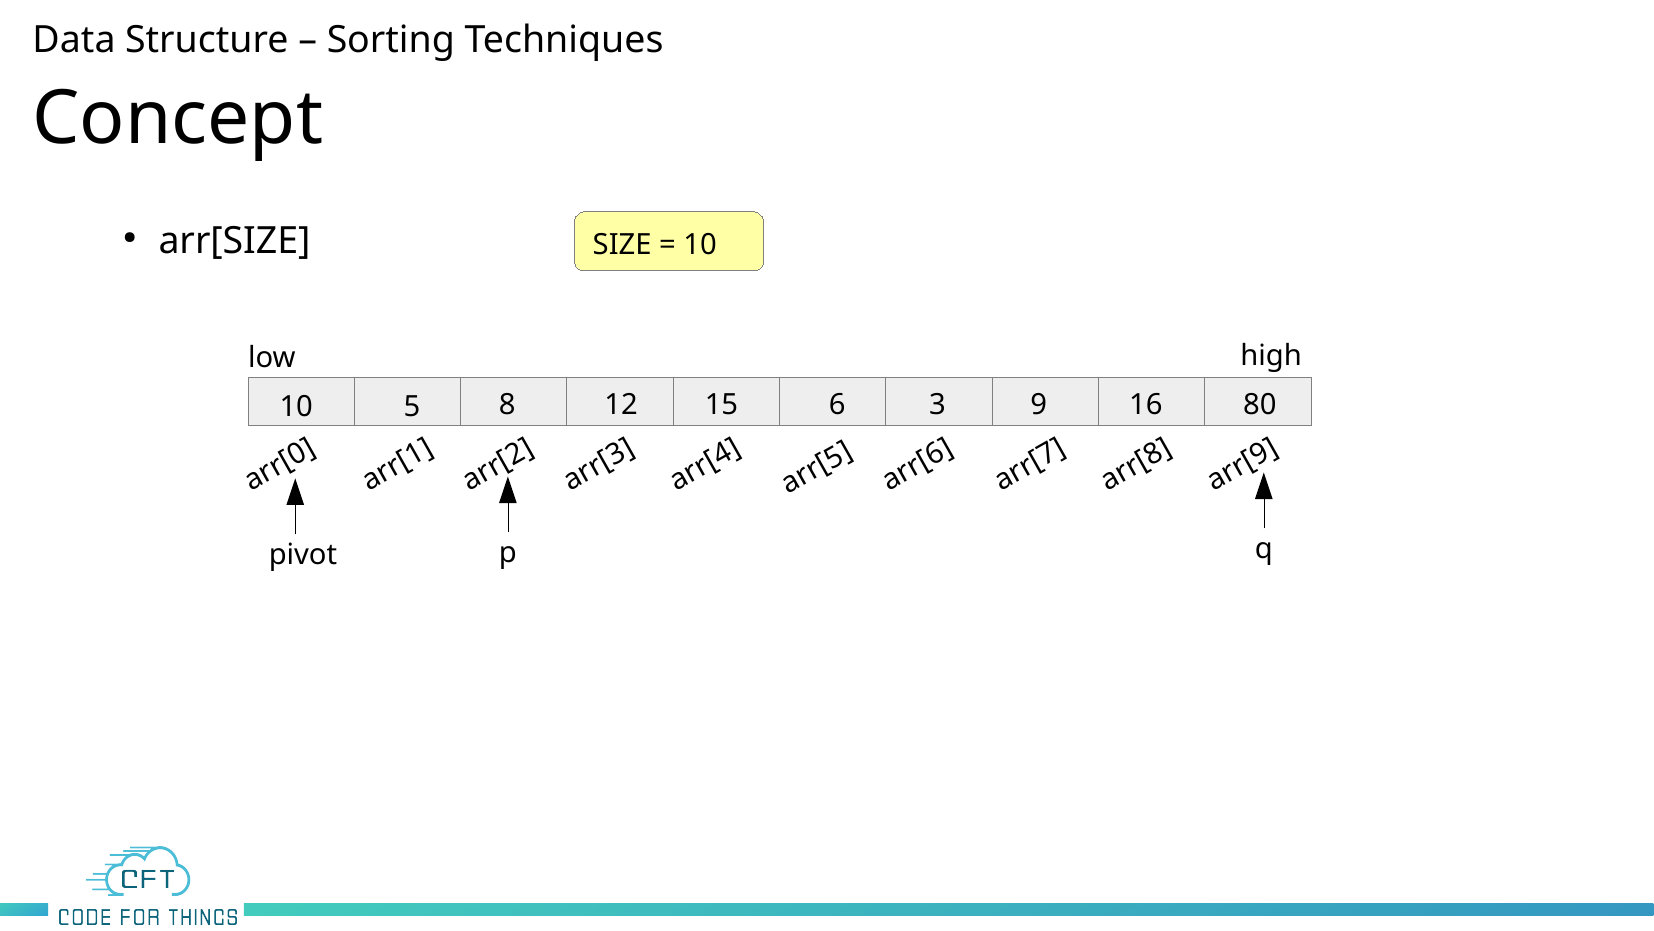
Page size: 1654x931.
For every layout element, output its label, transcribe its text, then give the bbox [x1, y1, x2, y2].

text_box 9 [1015, 376, 1083, 426]
text_box 10 [264, 378, 332, 428]
text_box SIZE = 10 [577, 215, 758, 265]
picture [59, 846, 237, 925]
text_box [863, 377, 914, 426]
text_box arr[5] [756, 404, 898, 520]
text_box arr[SIZE] [108, 205, 353, 272]
text_box [332, 377, 388, 426]
text_box low [233, 328, 337, 378]
text_box [1182, 377, 1228, 426]
text_box 6 [814, 376, 863, 426]
text_box arr[6] [863, 401, 999, 517]
text_box 12 [589, 376, 657, 426]
text_box [762, 377, 814, 426]
text_box 8 [484, 376, 551, 426]
text_box 16 [1114, 376, 1182, 426]
text_box arr[4] [647, 411, 786, 517]
title Data Structure – Sorting Techniques Concept [32, 12, 1184, 166]
text_box [438, 377, 484, 426]
text_box 5 [388, 377, 438, 428]
text_box [1296, 377, 1312, 426]
text_box 80 [1228, 377, 1296, 426]
text_box arr[2] [437, 404, 574, 517]
text_box 15 [690, 376, 762, 426]
text_box arr[9] [1181, 405, 1323, 517]
text_box [1083, 377, 1114, 426]
text_box arr[1] [336, 401, 473, 517]
text_box arr[7] [971, 404, 1111, 517]
text_box [551, 377, 589, 426]
text_box arr[3] [537, 413, 680, 517]
text_box 3 [914, 376, 963, 426]
text_box p [484, 523, 533, 573]
text_box [574, 211, 764, 271]
text_box [248, 378, 264, 426]
text_box high [1225, 327, 1329, 377]
text_box q [1240, 519, 1289, 569]
text_box arr[0] [218, 403, 360, 517]
text_box [657, 377, 690, 426]
text_box arr[8] [1079, 401, 1213, 517]
text_box [963, 377, 1015, 426]
text_box pivot [253, 525, 358, 575]
